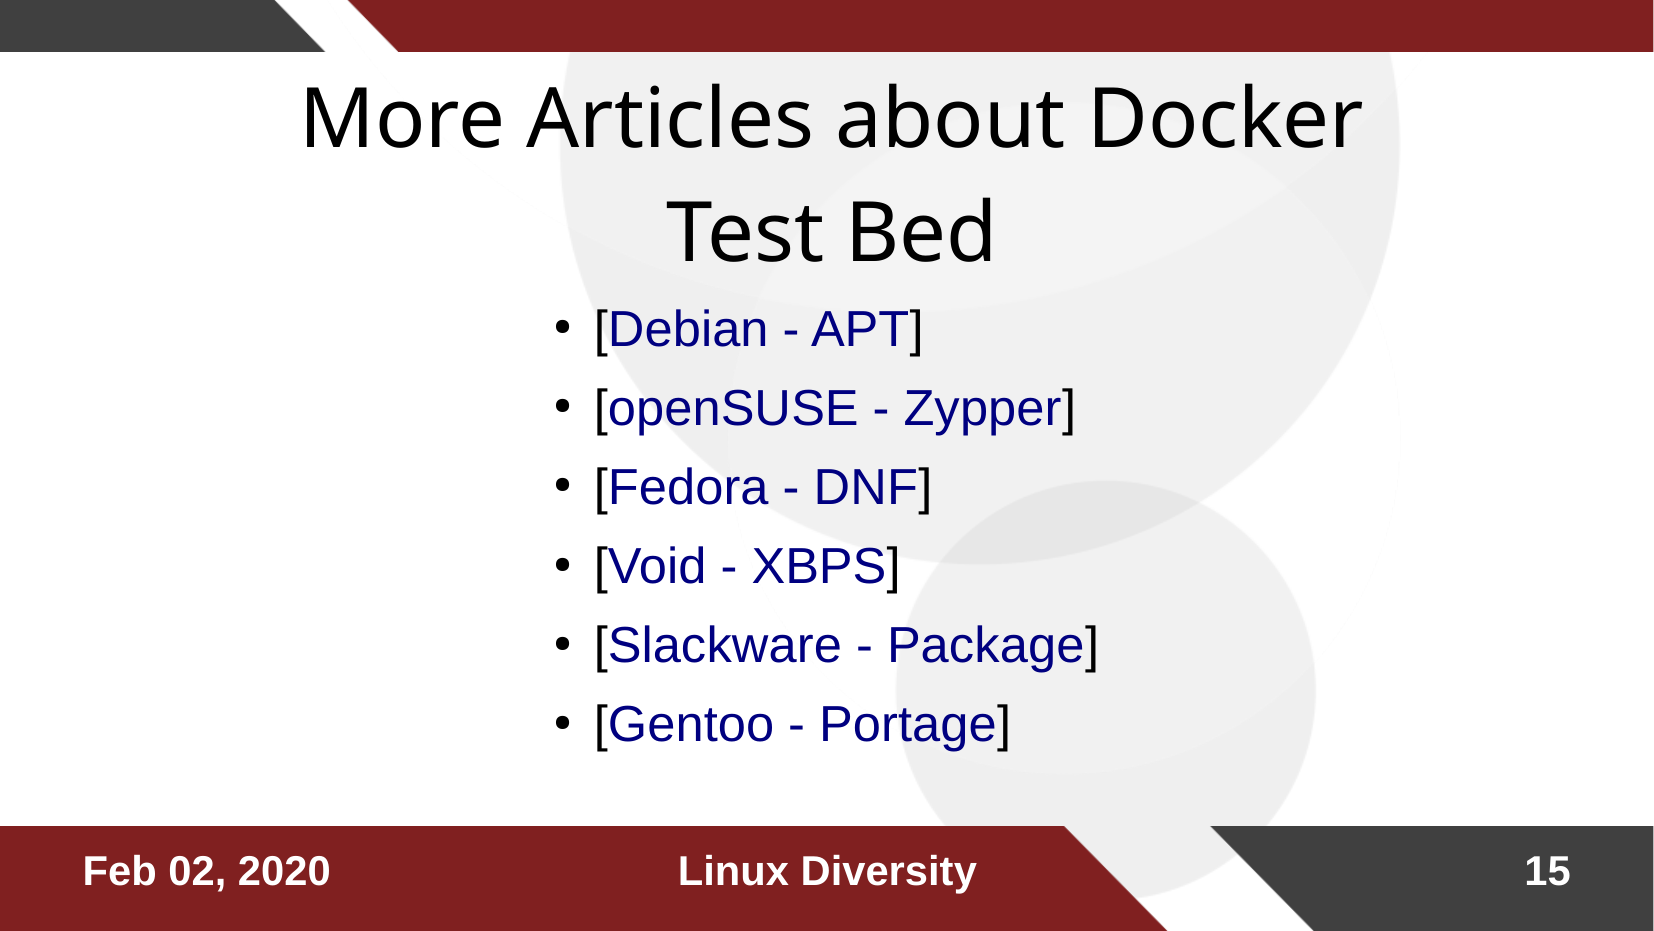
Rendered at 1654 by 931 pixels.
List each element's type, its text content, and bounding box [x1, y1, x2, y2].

picture [0, 826, 1654, 931]
picture [0, 0, 1654, 52]
list [Debian - APT] [openSUSE - Zypper] [Fedora - DNF] [Void - XBPS] [Slackware - Package] [Gentoo - Portage] [540, 300, 1246, 757]
title More Articles about Docker Test Bed [285, 59, 1381, 286]
